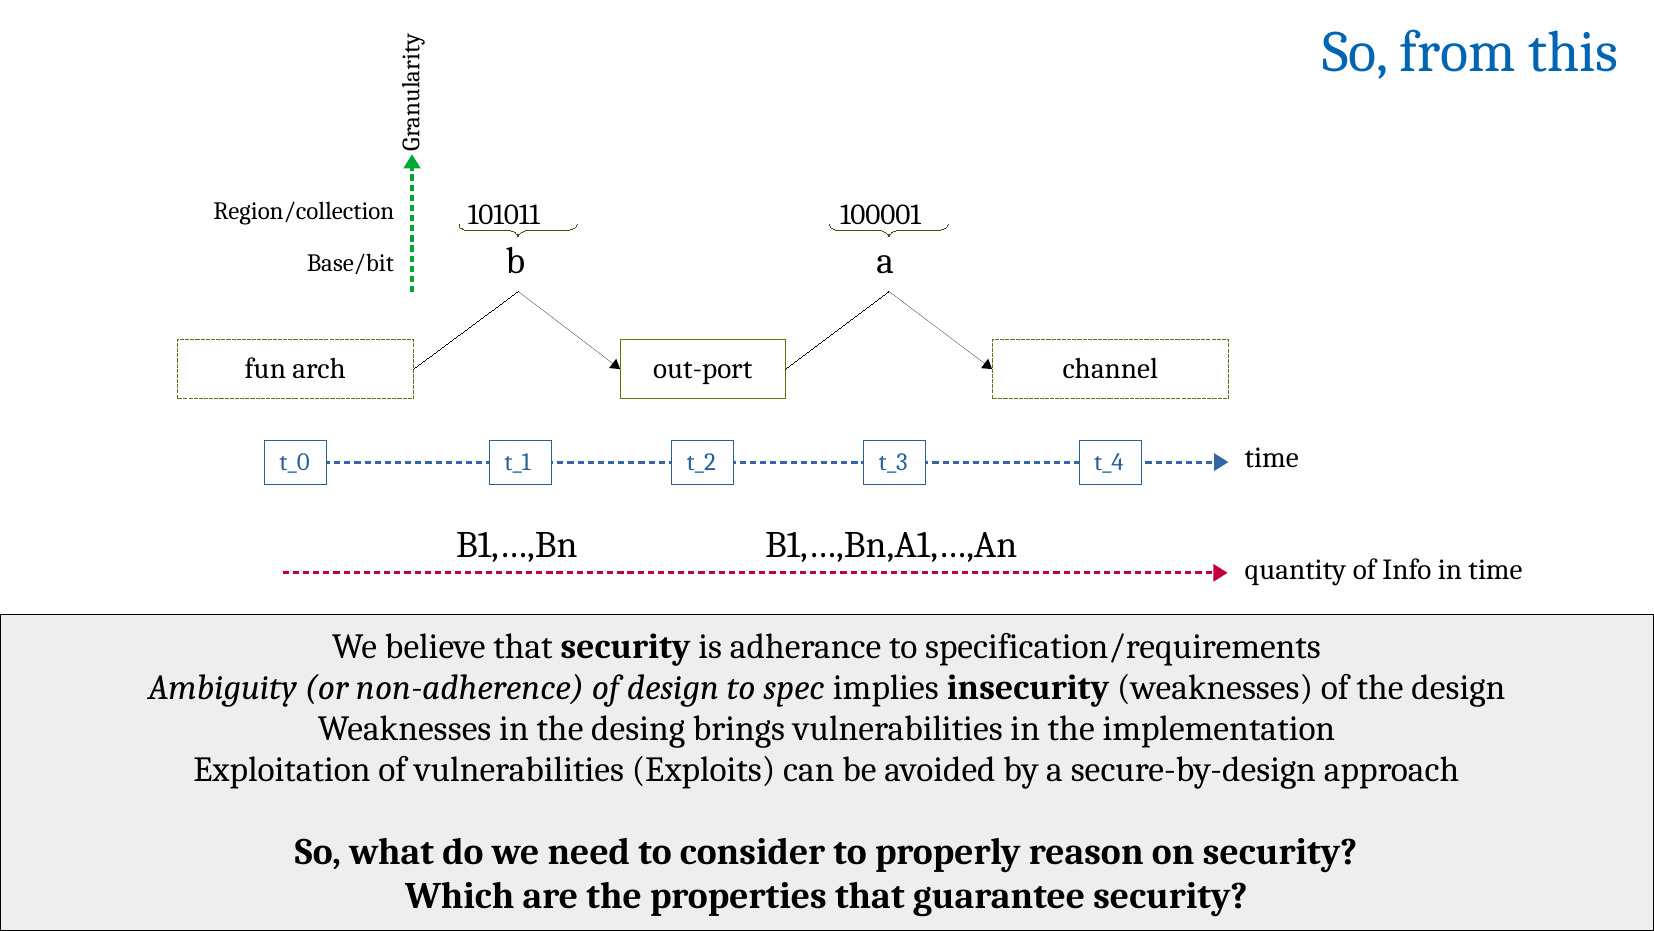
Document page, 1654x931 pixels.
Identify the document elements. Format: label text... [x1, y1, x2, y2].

text_box t_3 [863, 440, 926, 485]
text_box channel [992, 339, 1229, 399]
text_box b [490, 241, 546, 292]
text_box Base/bit [292, 241, 414, 286]
text_box B1,…,Bn,A1,…,An [750, 516, 1052, 575]
text_box Granularity [389, 12, 434, 167]
text_box B1,…,Bn [441, 516, 603, 579]
text_box out-port [620, 339, 786, 399]
text_box So, from this [1298, 11, 1642, 95]
text_box 101011 [453, 191, 581, 241]
text_box We believe that security is adherance to specification/requirements Ambiguity (or non-adherence) of design to spec implies insecurity (weaknesses) of the design Weaknesses in the desing brings vulnerabilities in the implementation Exploitation of vulnerabilities (Exploits) can be avoided by a secure-by-design approach So, what do we need to consider to properly reason on security? Which are the properties that guarantee security? [0, 614, 1654, 931]
text_box quantity of Info in time [1229, 545, 1547, 603]
text_box t_1 [489, 440, 552, 485]
text_box t_2 [671, 440, 734, 485]
text_box a [861, 241, 917, 292]
text_box fun arch [177, 339, 414, 399]
text_box 100001 [825, 191, 953, 241]
text_box t_4 [1079, 440, 1142, 485]
text_box t_0 [264, 440, 327, 485]
text_box Region/collection [198, 189, 418, 234]
text_box time [1229, 433, 1512, 491]
